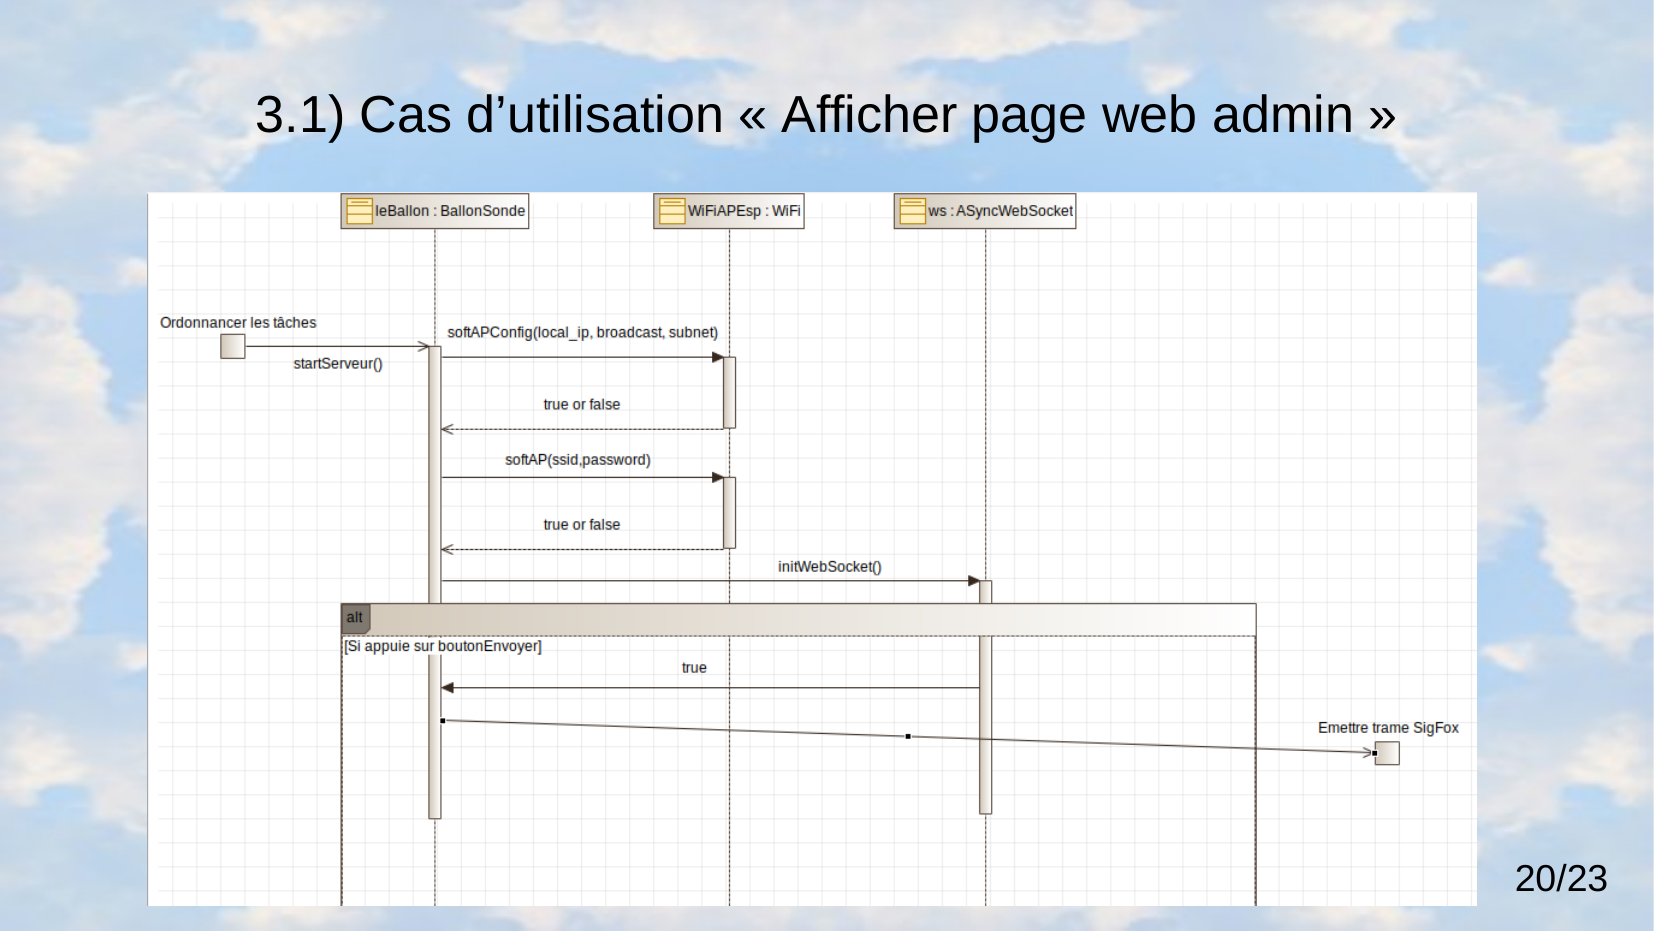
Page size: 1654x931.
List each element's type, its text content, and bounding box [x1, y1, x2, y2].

title 3.1) Cas d’utilisation « Afficher page web admin » [82, 37, 1571, 193]
text_box 1/23 [1500, 850, 1654, 921]
picture [0, 0, 1654, 931]
